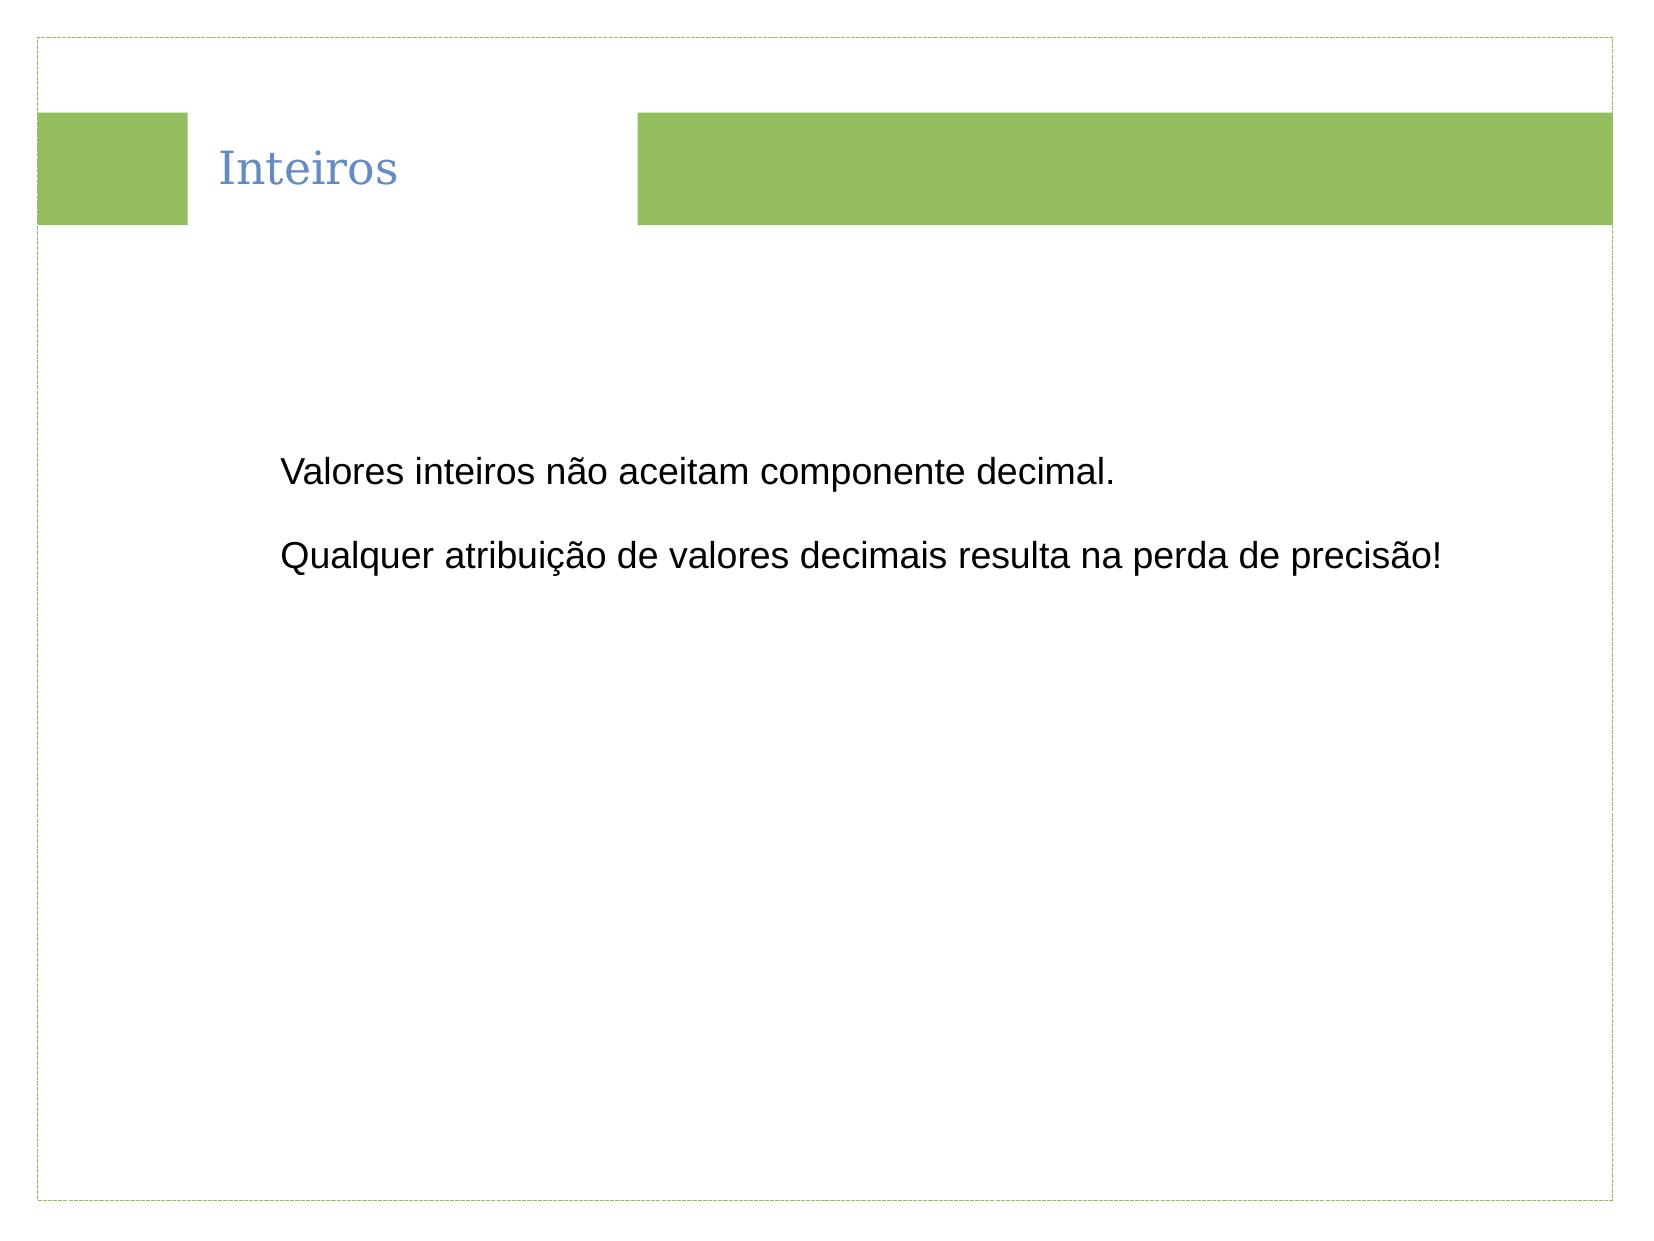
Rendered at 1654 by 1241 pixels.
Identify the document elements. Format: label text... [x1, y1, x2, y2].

text_box Valores inteiros não aceitam componente decimal. Qualquer atribuição de valores decimais resulta na perda de precisão! [265, 442, 1461, 584]
text_box [637, 112, 1613, 226]
text_box Inteiros [203, 134, 414, 203]
text_box [37, 112, 188, 226]
